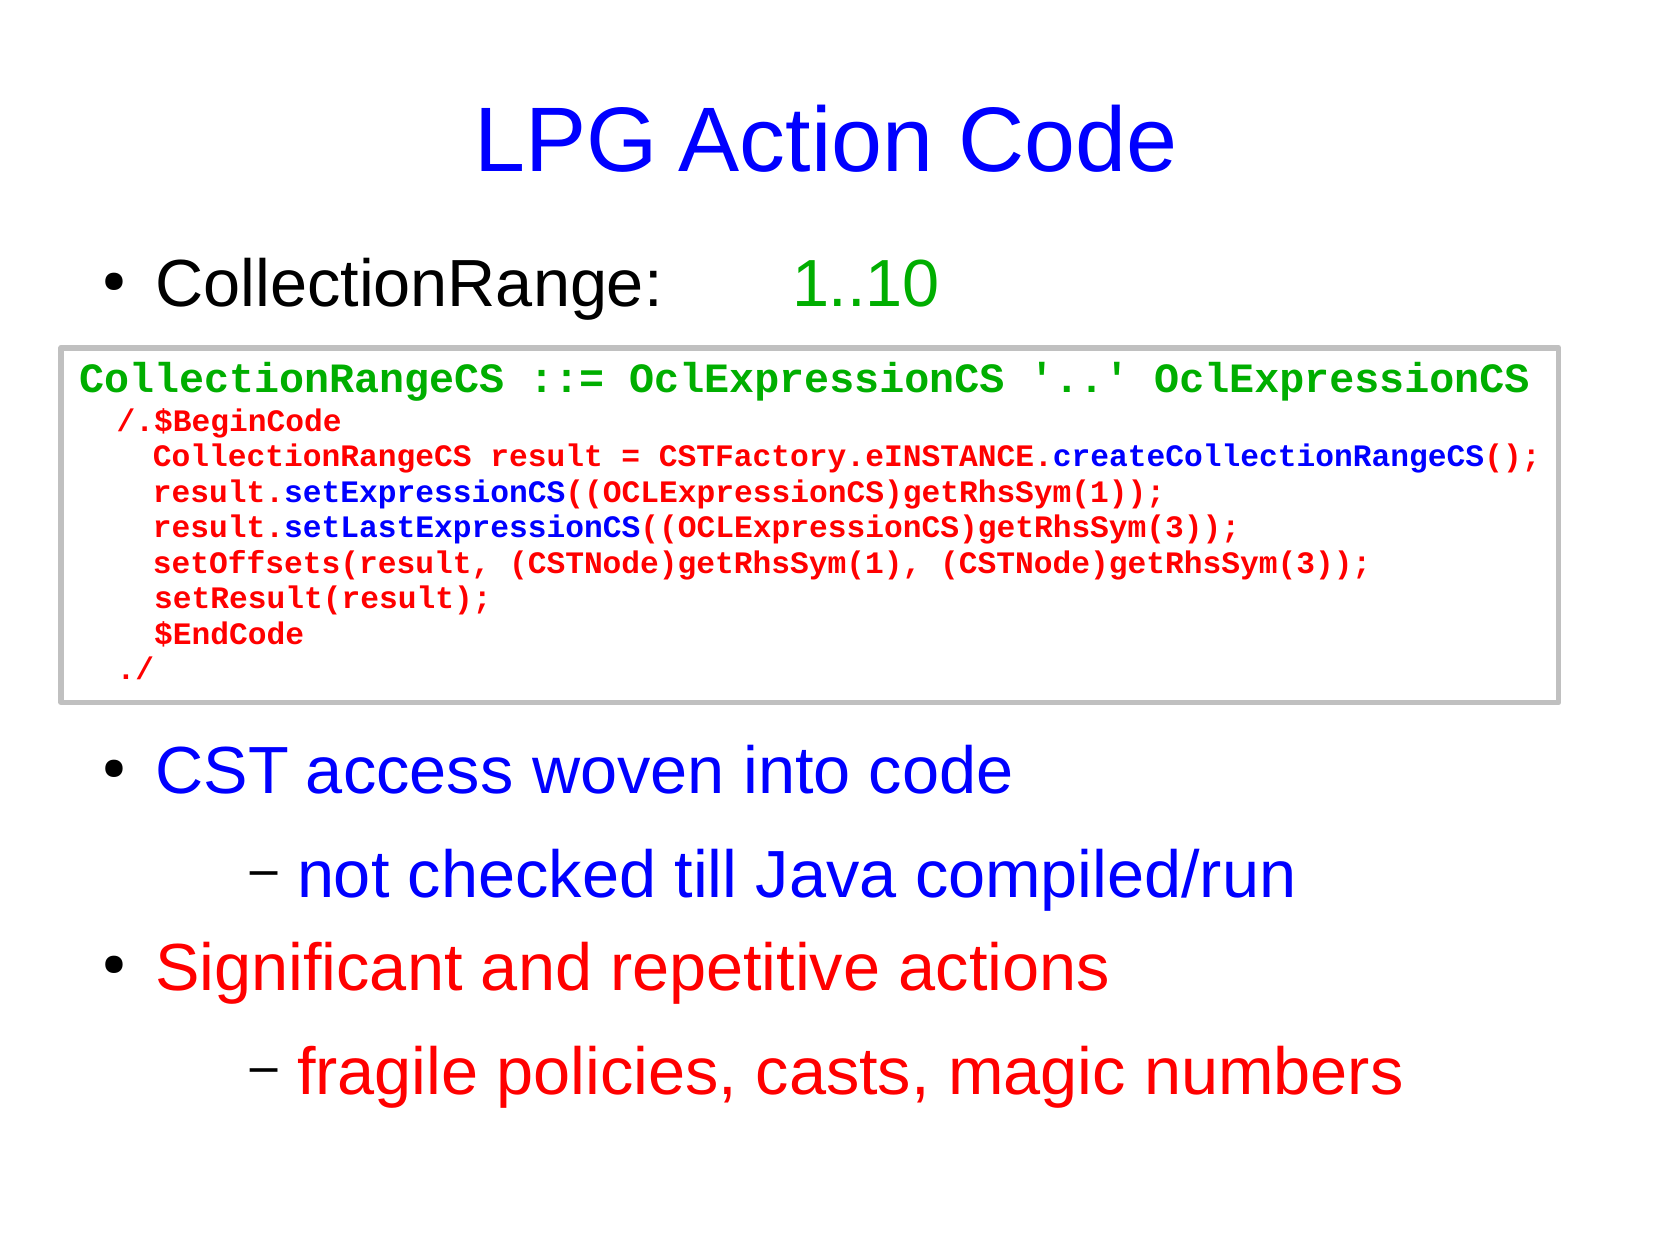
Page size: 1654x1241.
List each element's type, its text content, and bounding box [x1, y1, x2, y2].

list CollectionRange: 1..10 CST access woven into code not checked till Java compiled/run Significant and repetitive actions fragile policies, casts, magic numbers [84, 245, 1573, 1115]
text_box CollectionRangeCS ::= OclExpressionCS '..' OclExpressionCS /.$BeginCode CollectionRangeCS result = CSTFactory.eINSTANCE.createCollectionRangeCS(); result.setExpressionCS((OCLExpressionCS)getRhsSym(1)); result.setLastExpressionCS((OCLExpressionCS)getRhsSym(3)); setOffsets(result, (CSTNode)getRhsSym(1), (CSTNode)getRhsSym(3)); setResult(result); $EndCode ./ [61, 347, 1559, 703]
title LPG Action Code [82, 56, 1571, 223]
